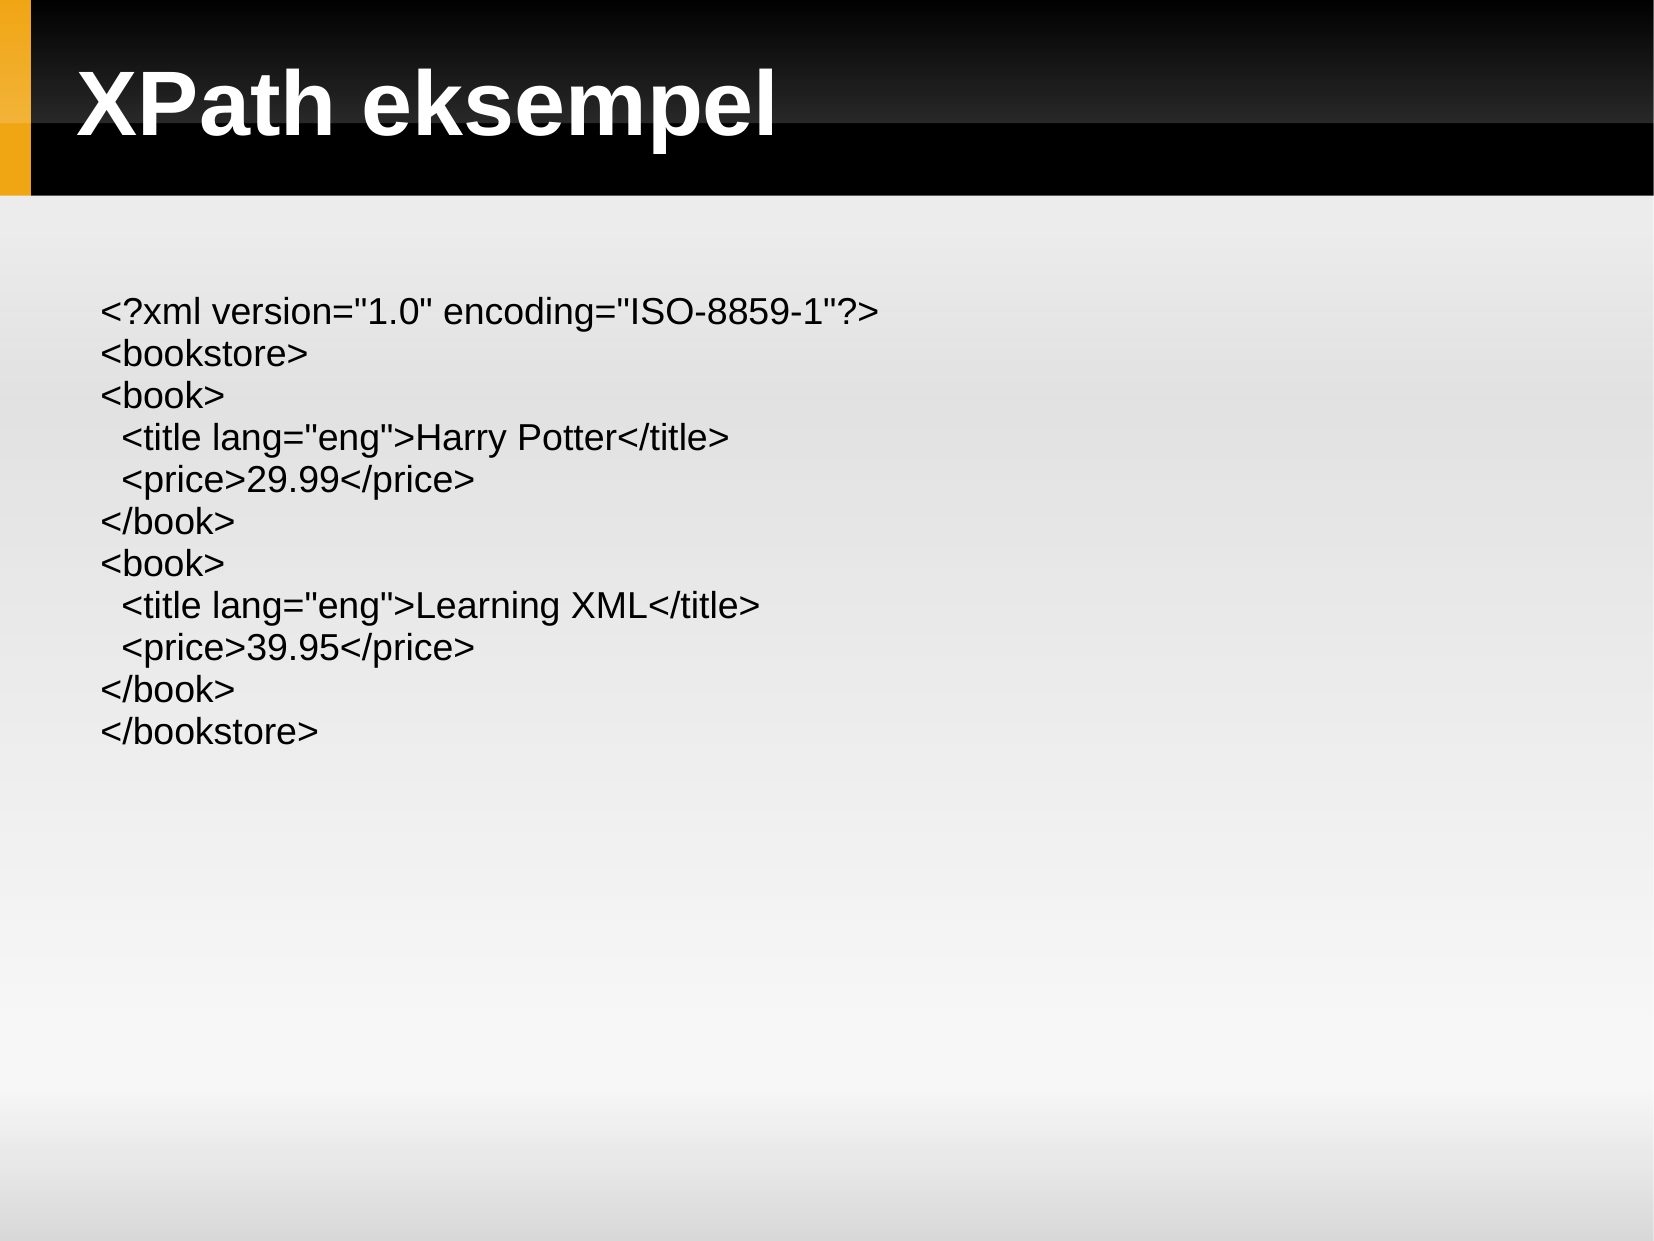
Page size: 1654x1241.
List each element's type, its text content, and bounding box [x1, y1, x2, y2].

title XPath eksempel [76, 7, 1565, 200]
picture [0, 0, 1654, 1241]
list <?xml version="1.0" encoding="ISO-8859-1"?> <bookstore> <book> <title lang="eng">Harry Potter</title> <price>29.99</price> </book> <book> <title lang="eng">Learning XML</title> <price>39.95</price> </book> </bookstore> [82, 290, 1571, 1094]
